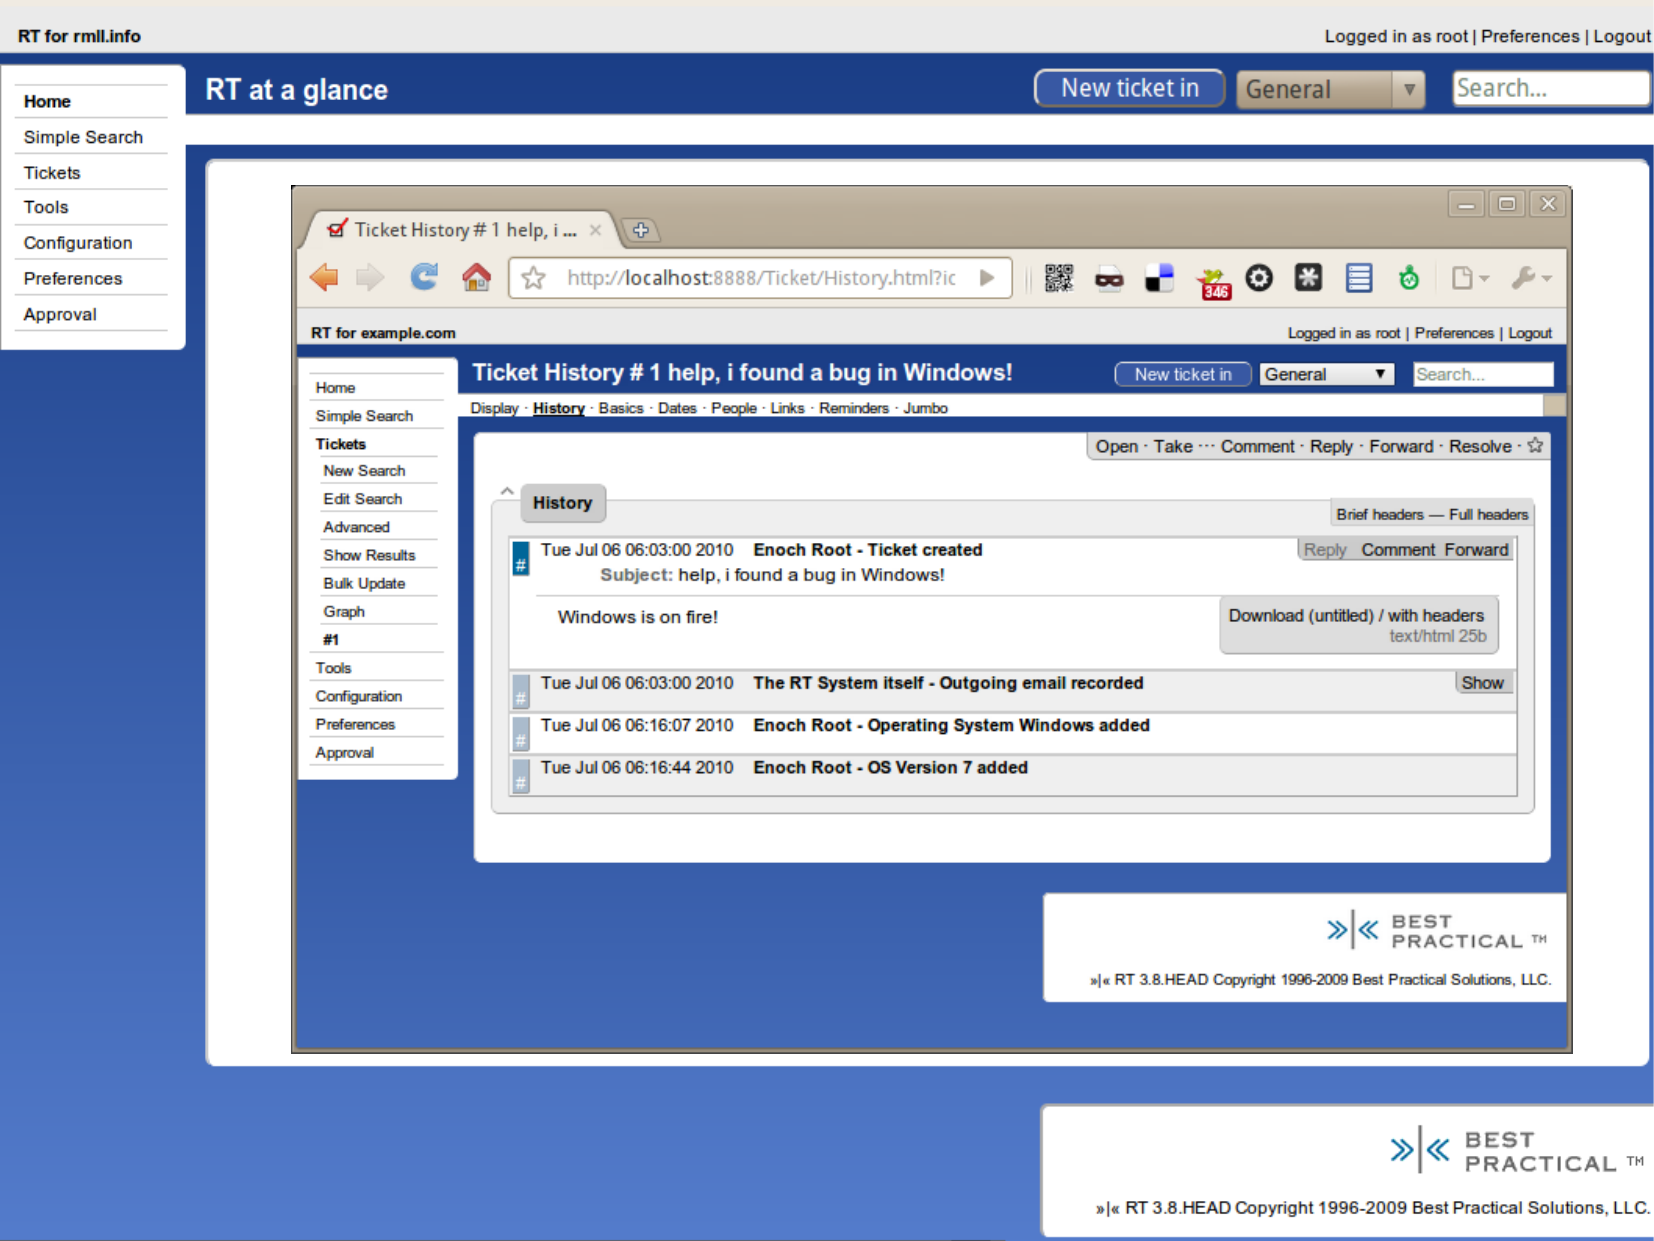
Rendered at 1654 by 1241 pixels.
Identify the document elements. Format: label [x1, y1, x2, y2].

picture [291, 0, 1654, 1241]
